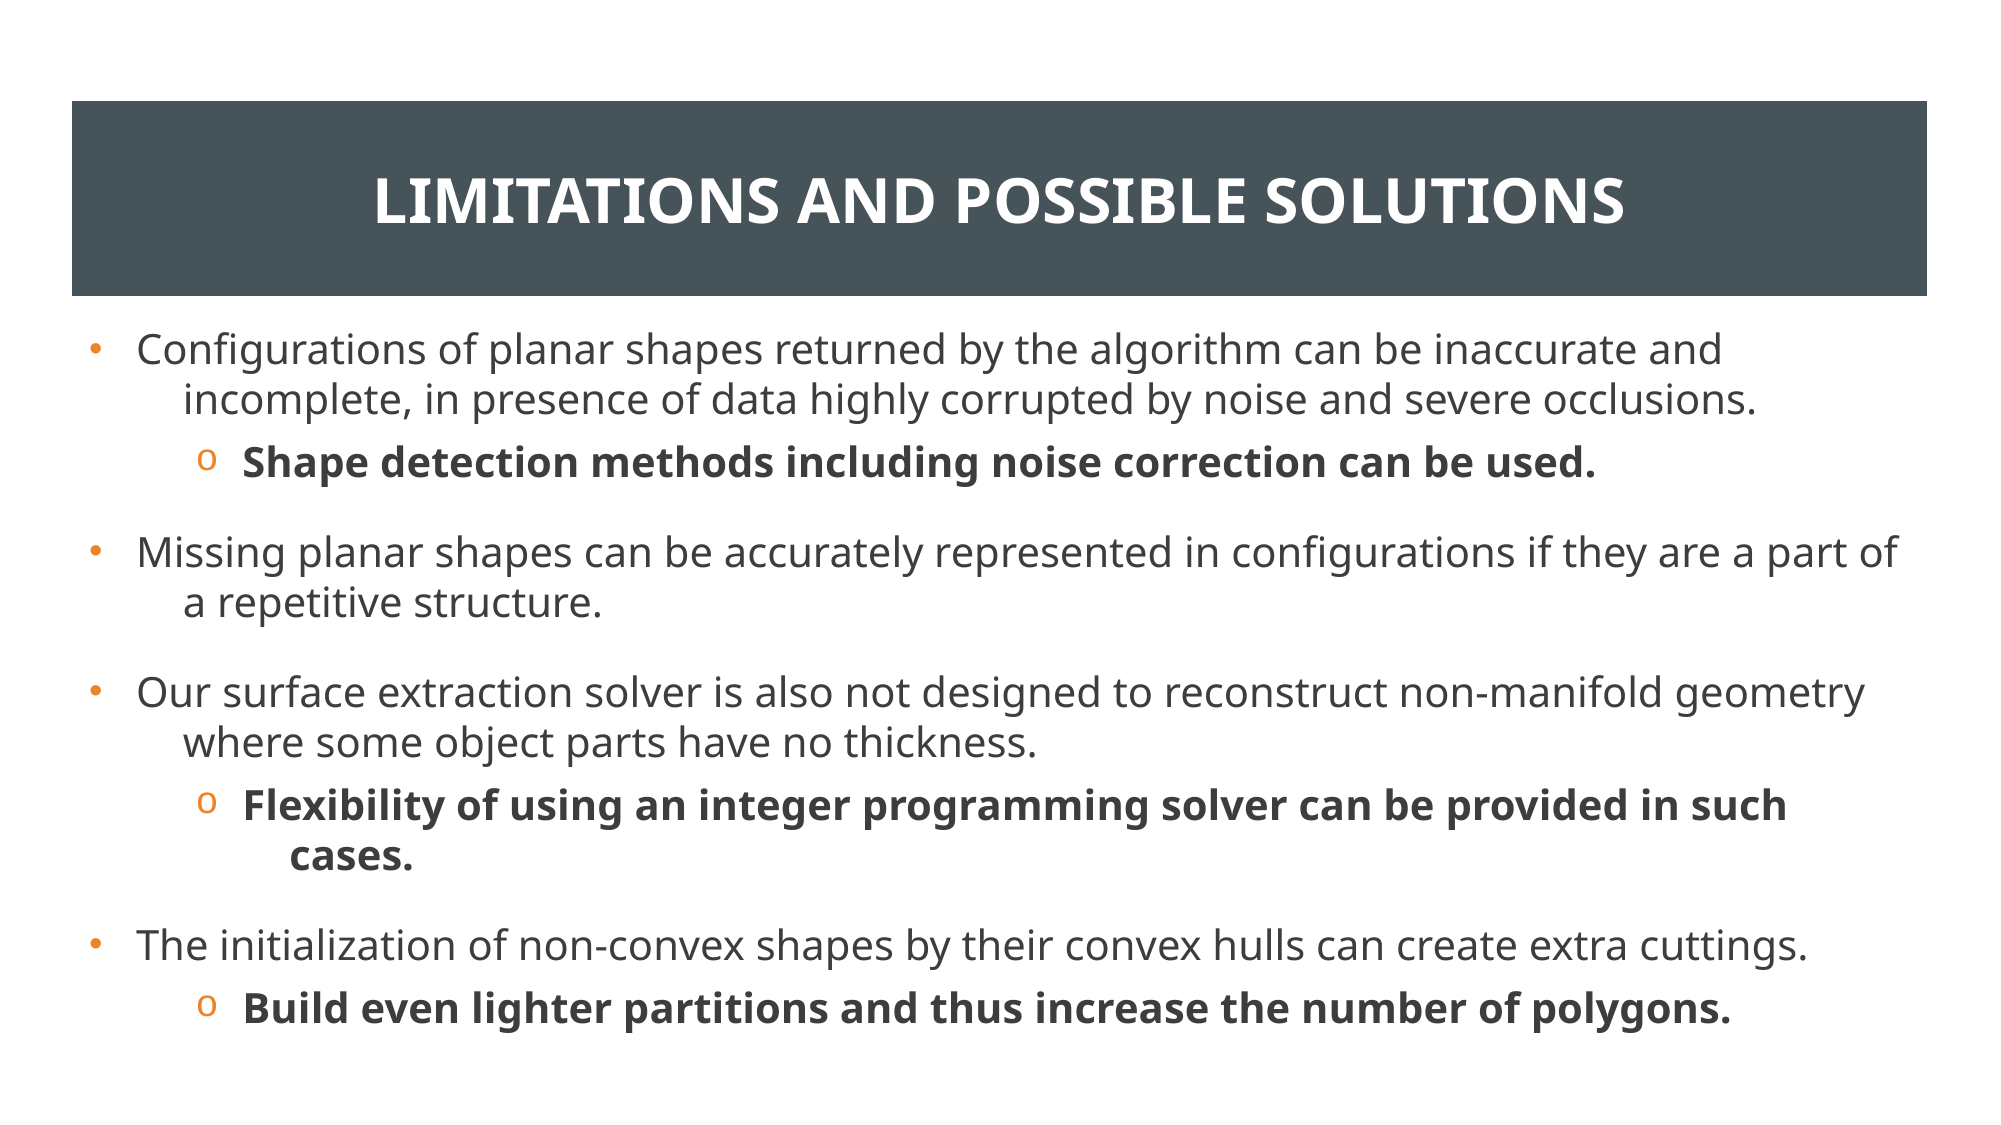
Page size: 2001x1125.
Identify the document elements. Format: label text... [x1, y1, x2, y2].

list Configurations of planar shapes returned by the algorithm can be inaccurate and incomplete, in presence of data highly corrupted by noise and severe occlusions. Shape detection methods including noise correction can be used. Missing planar shapes can be accurately represented in configurations if they are a part of a repetitive structure. Our surface extraction solver is also not designed to reconstruct non-manifold geometry where some object parts have no thickness. Flexibility of using an integer programming solver can be provided in such cases. The initialization of non-convex shapes by their convex hulls can create extra cuttings. Build even lighter partitions and thus increase the number of polygons. [74, 291, 1926, 1063]
title LIMITATIONS and POSSIBLE SOLUTIONS [95, 115, 1905, 282]
